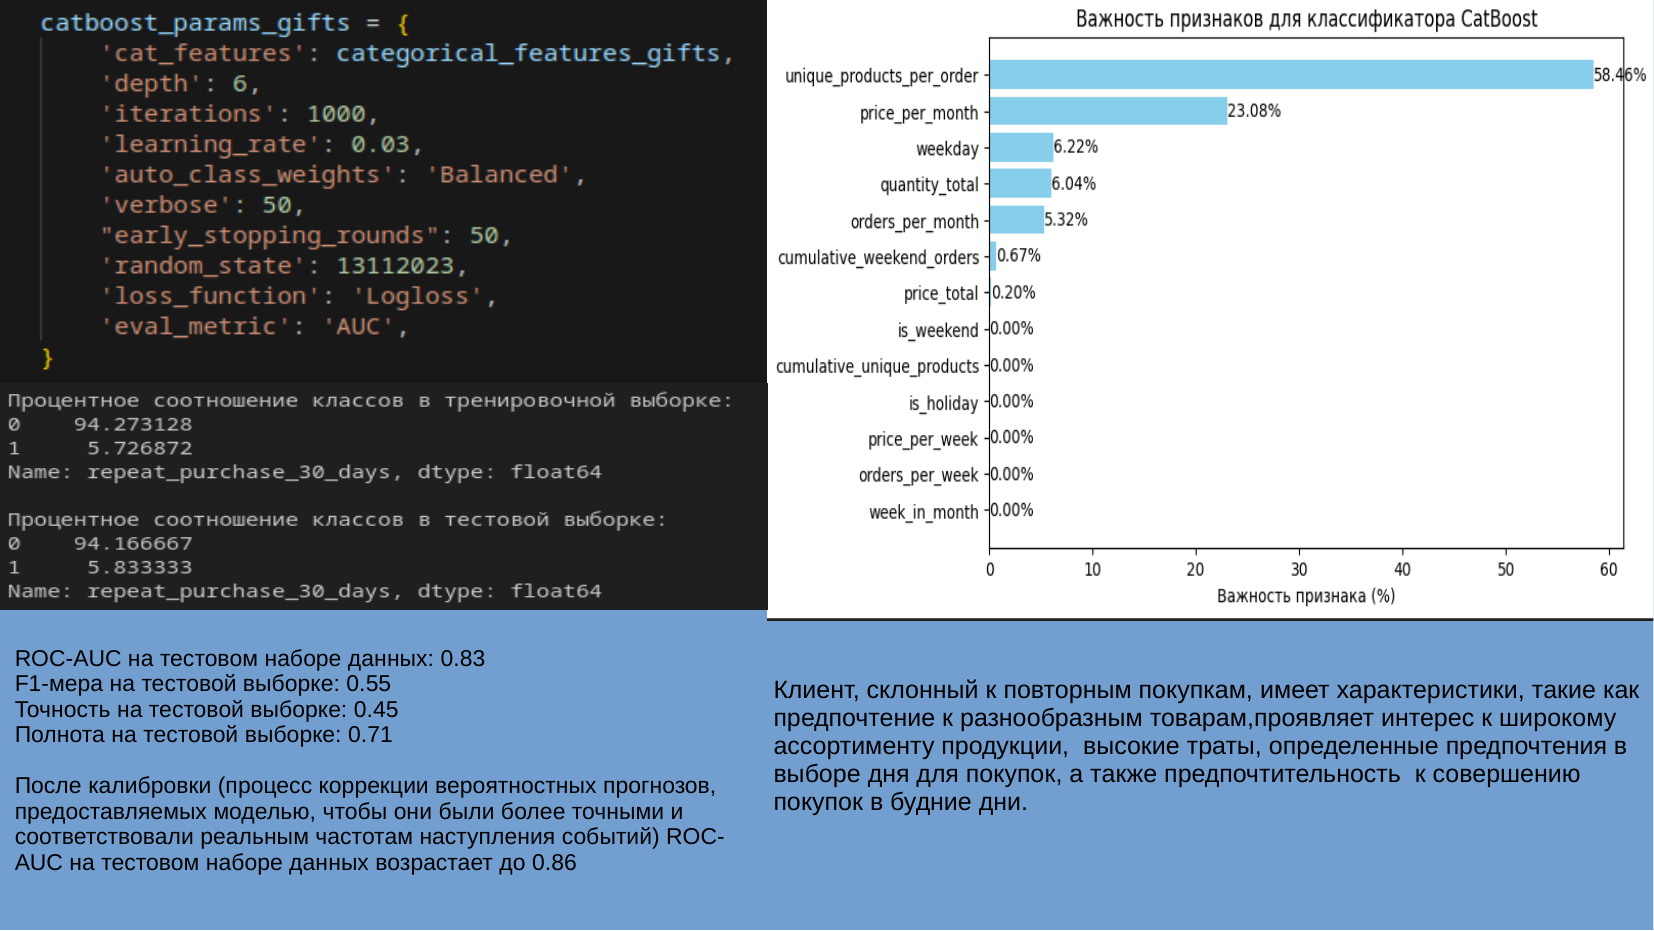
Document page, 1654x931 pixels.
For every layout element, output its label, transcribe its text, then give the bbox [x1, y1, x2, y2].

title Клиент, склонный к повторным покупкам, имеет характеристики, такие как предпочтение к разнообразным товарам,проявляет интерес к широкому ассортименту продукции, высокие траты, определенные предпочтения в выборе дня для покупок, а также предпочтительность к совершению покупок в будние дни. [773, 620, 1654, 916]
picture [0, 0, 1654, 620]
text_box [767, 595, 1536, 916]
text_box ROC-AUC на тестовом наборе данных: 0.83 F1-мера на тестовой выборке: 0.55 Точность на тестовой выборке: 0.45 Полнота на тестовой выборке: 0.71 После калибровки (процесс коррекции вероятностных прогнозов, предоставляемых моделью, чтобы они были более точными и соответствовали реальным частотам наступления событий) ROC-AUC на тестовом наборе данных возрастает до 0.86 [0, 609, 768, 931]
